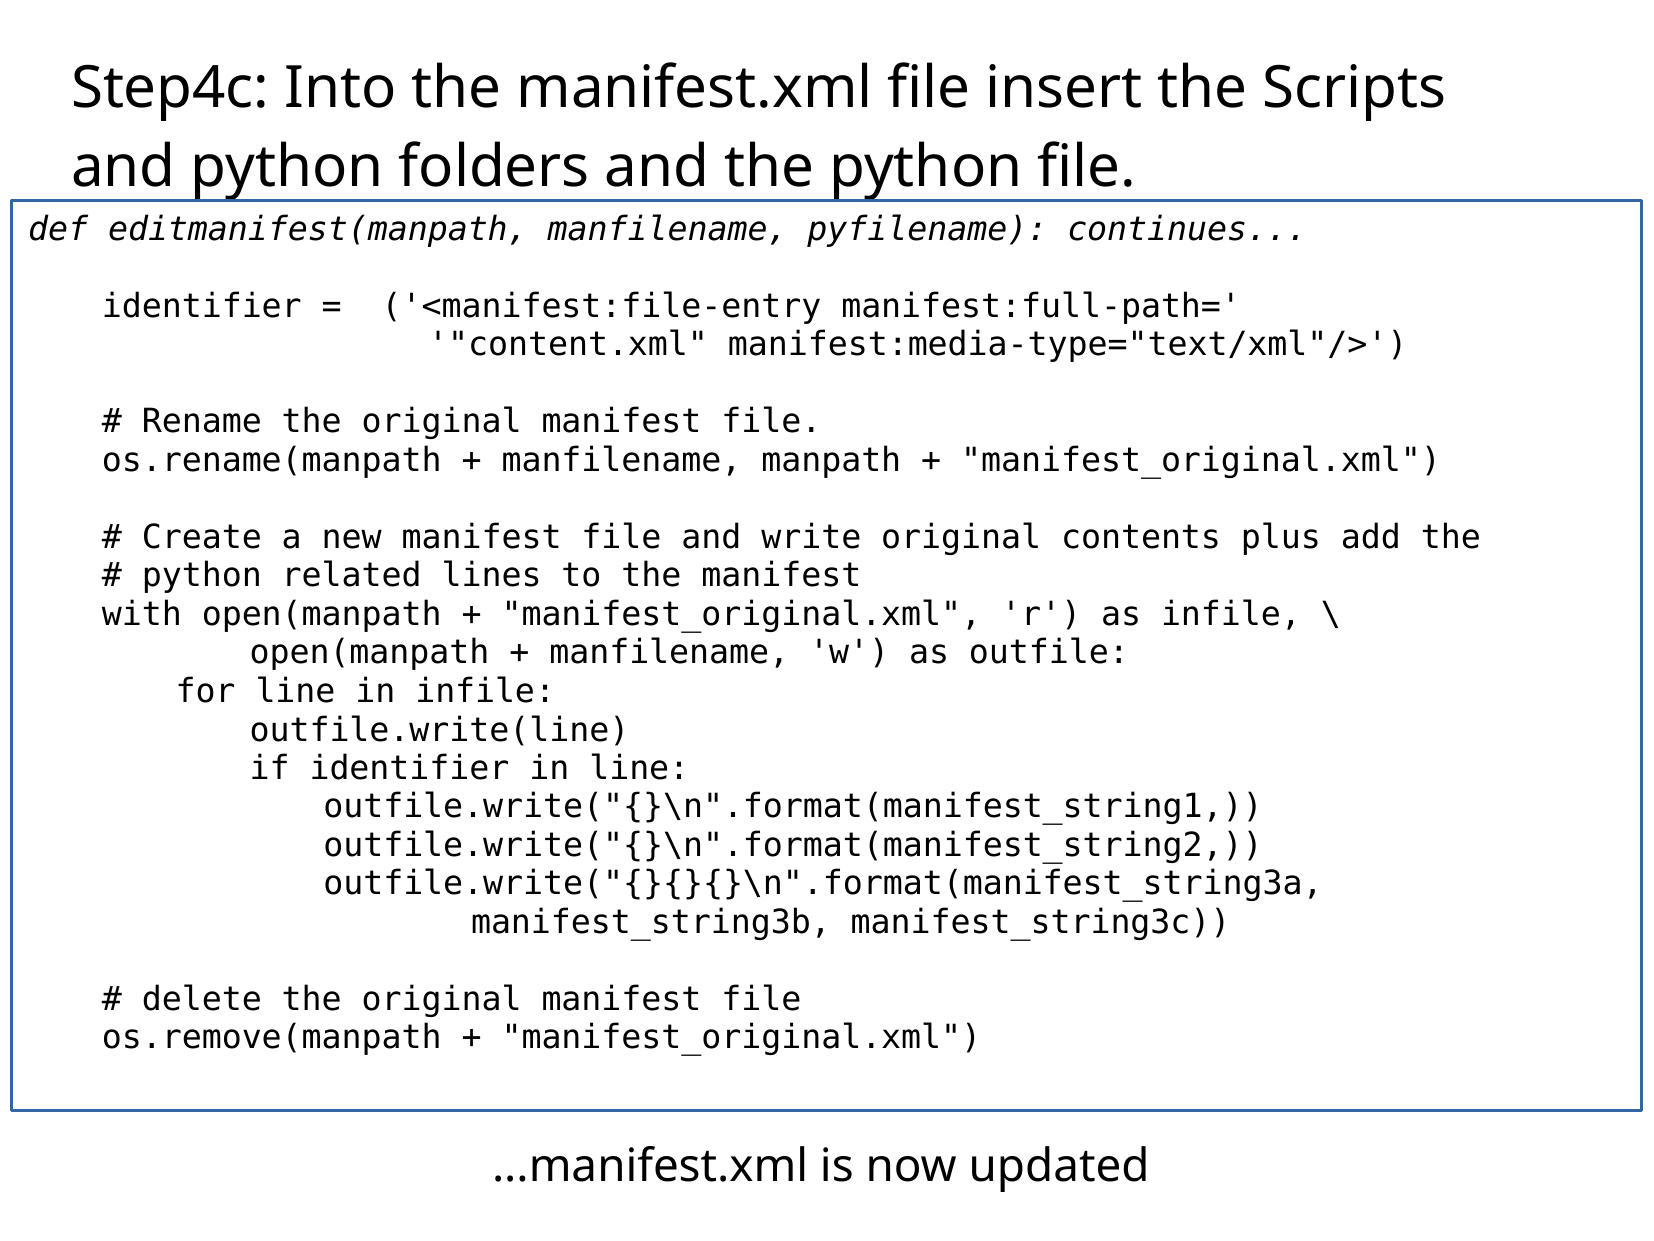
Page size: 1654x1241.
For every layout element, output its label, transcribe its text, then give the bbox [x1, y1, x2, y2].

text_box def editmanifest(manpath, manfilename, pyfilename): continues... identifier = ('<manifest:file-entry manifest:full-path=' '"content.xml" manifest:media-type="text/xml"/>') # Rename the original manifest file. os.rename(manpath + manfilename, manpath + "manifest_original.xml") # Create a new manifest file and write original contents plus add the # python related lines to the manifest with open(manpath + "manifest_original.xml", 'r') as infile, \ open(manpath + manfilename, 'w') as outfile: for line in infile: outfile.write(line) if identifier in line: outfile.write("{}\n".format(manifest_string1,)) outfile.write("{}\n".format(manifest_string2,)) outfile.write("{}{}{}\n".format(manifest_string3a, manifest_string3b, manifest_string3c)) # delete the original manifest file os.remove(manpath + "manifest_original.xml") [11, 200, 1642, 1111]
title Step4c: Into the manifest.xml file insert the Scripts and python folders and the python file. [70, 60, 1560, 189]
text_box ...manifest.xml is now updated [76, 1133, 1566, 1193]
text_box [59, 1130, 1548, 1241]
